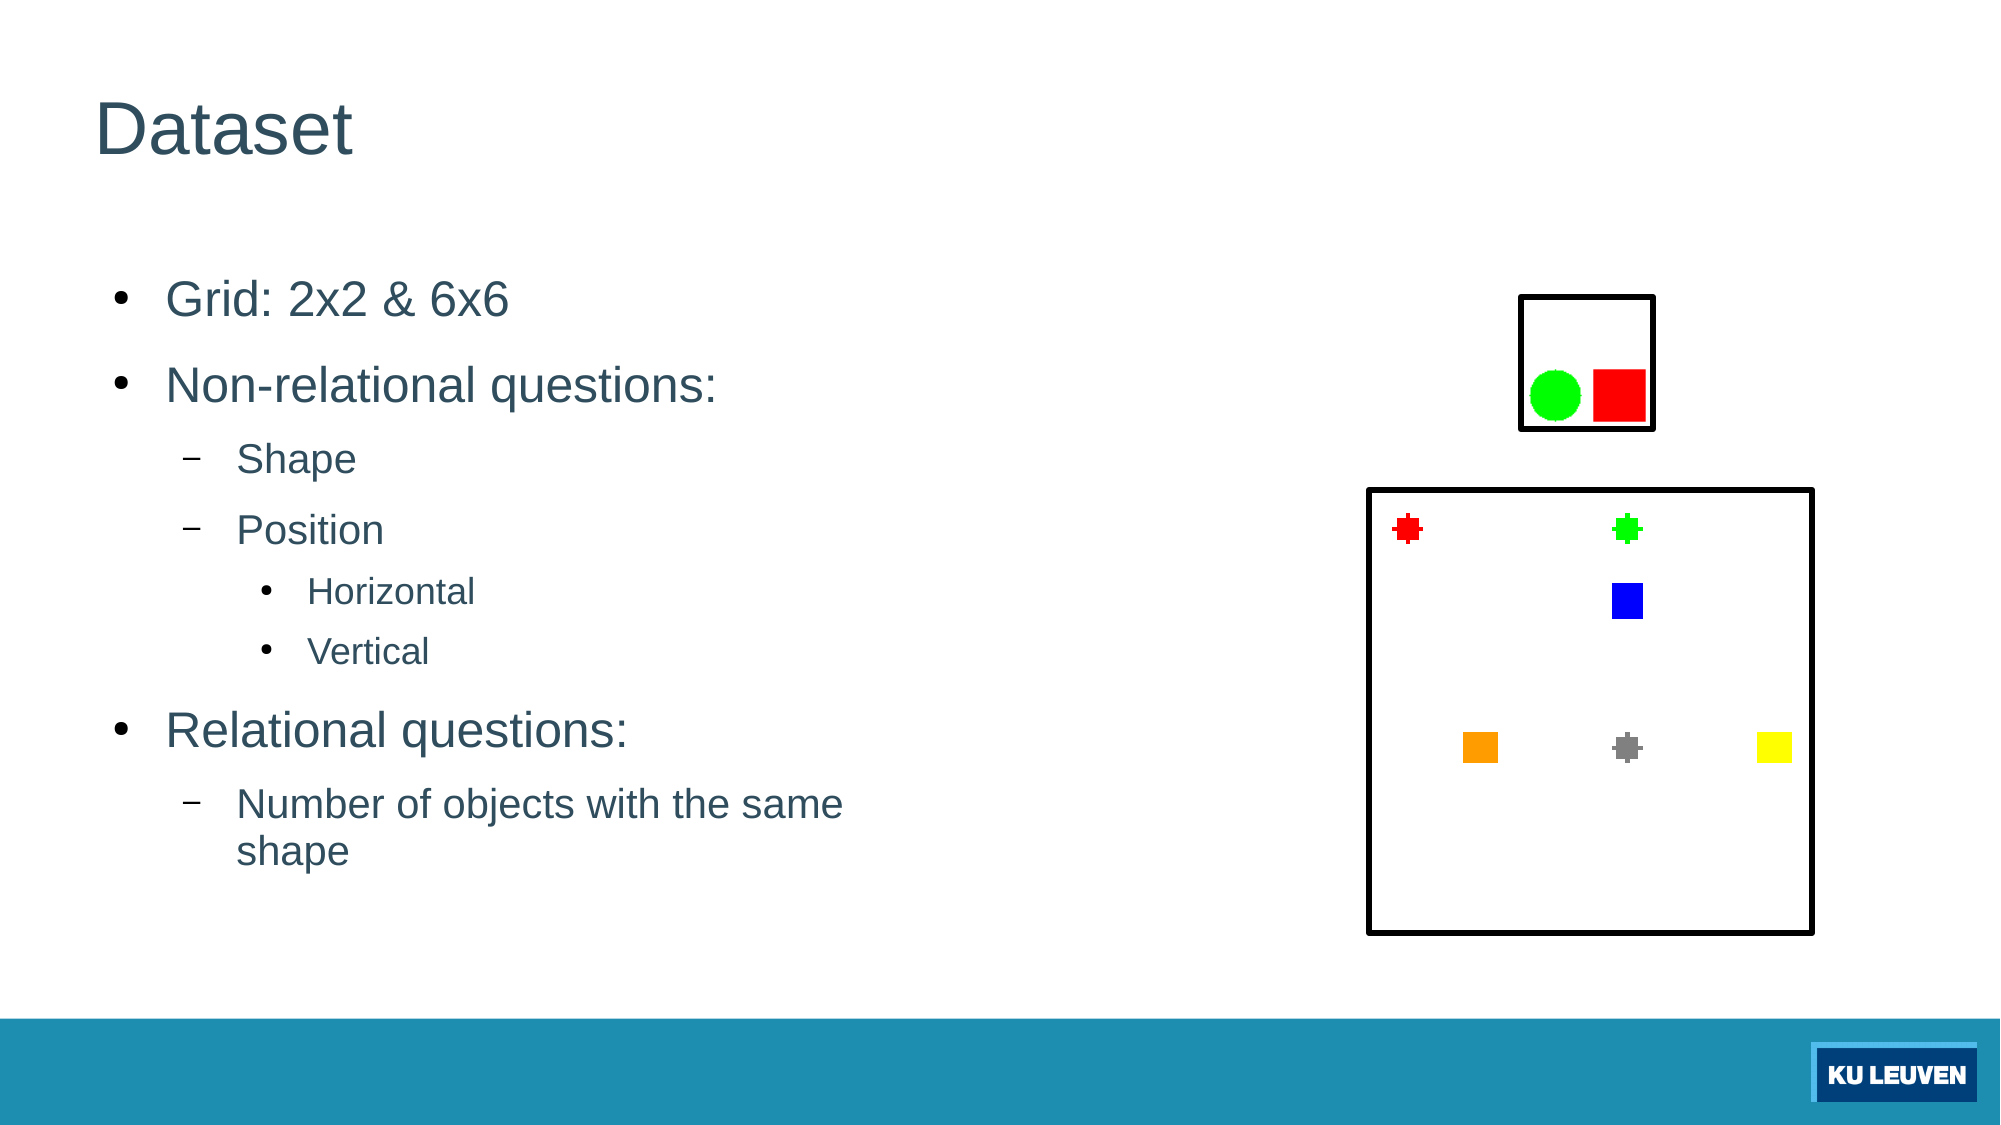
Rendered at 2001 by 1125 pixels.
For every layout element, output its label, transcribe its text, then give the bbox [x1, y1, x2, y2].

picture [1523, 299, 1651, 427]
title Dataset [94, 33, 1906, 223]
picture [1371, 492, 1810, 931]
picture [1811, 1042, 1977, 1102]
list Grid: 2x2 & 6x6 Non-relational questions: Shape Position Horizontal Vertical Relational questions: Number of objects with the same shape [94, 271, 886, 1004]
